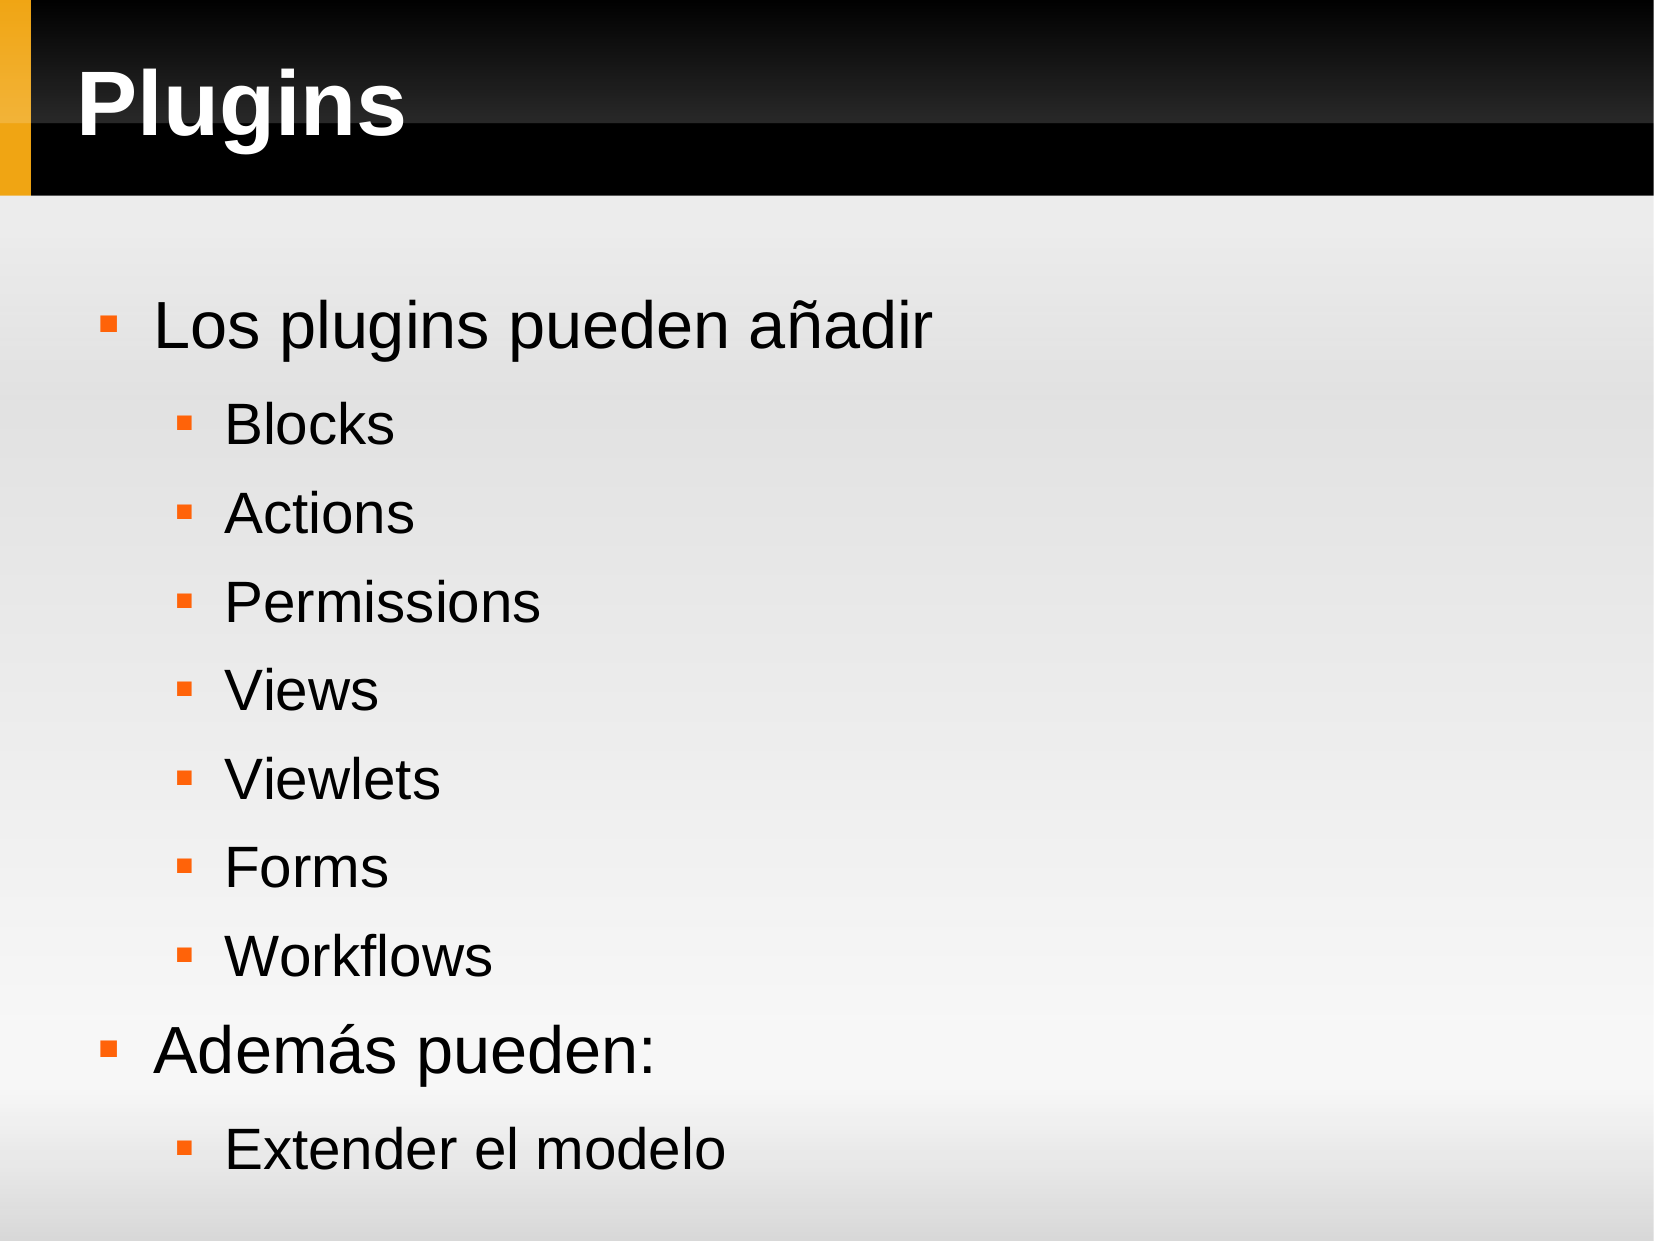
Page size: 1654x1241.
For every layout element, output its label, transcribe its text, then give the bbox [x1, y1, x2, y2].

picture [0, 0, 1654, 1241]
list Los plugins pueden añadir Blocks Actions Permissions Views Viewlets Forms Workflows Además pueden: Extender el modelo [82, 287, 1571, 1182]
title Plugins [76, 0, 1565, 208]
